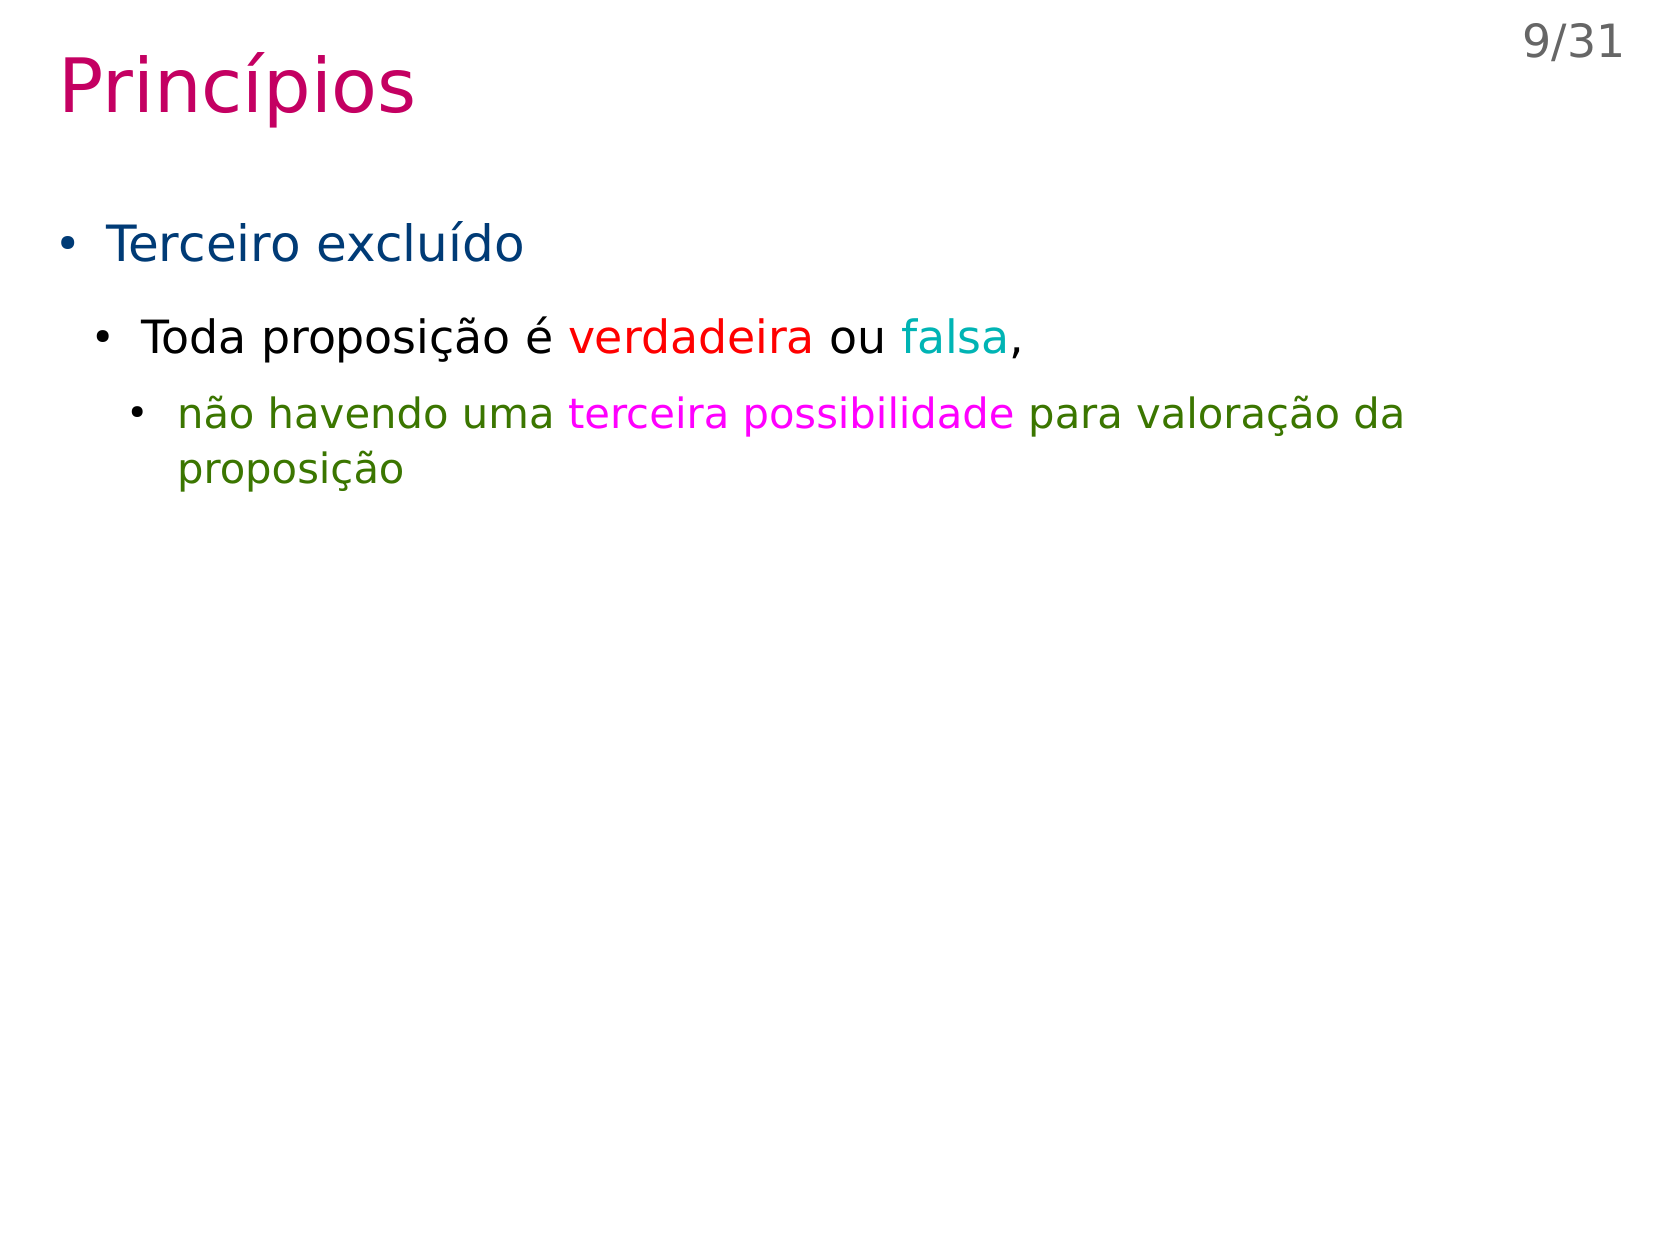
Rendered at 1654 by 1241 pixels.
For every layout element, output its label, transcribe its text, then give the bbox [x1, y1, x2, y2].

list Terceiro excluído Toda proposição é verdadeira ou falsa, não havendo uma terceira possibilidade para valoração da proposição [59, 206, 1625, 1211]
title Princípios [59, 29, 1625, 148]
